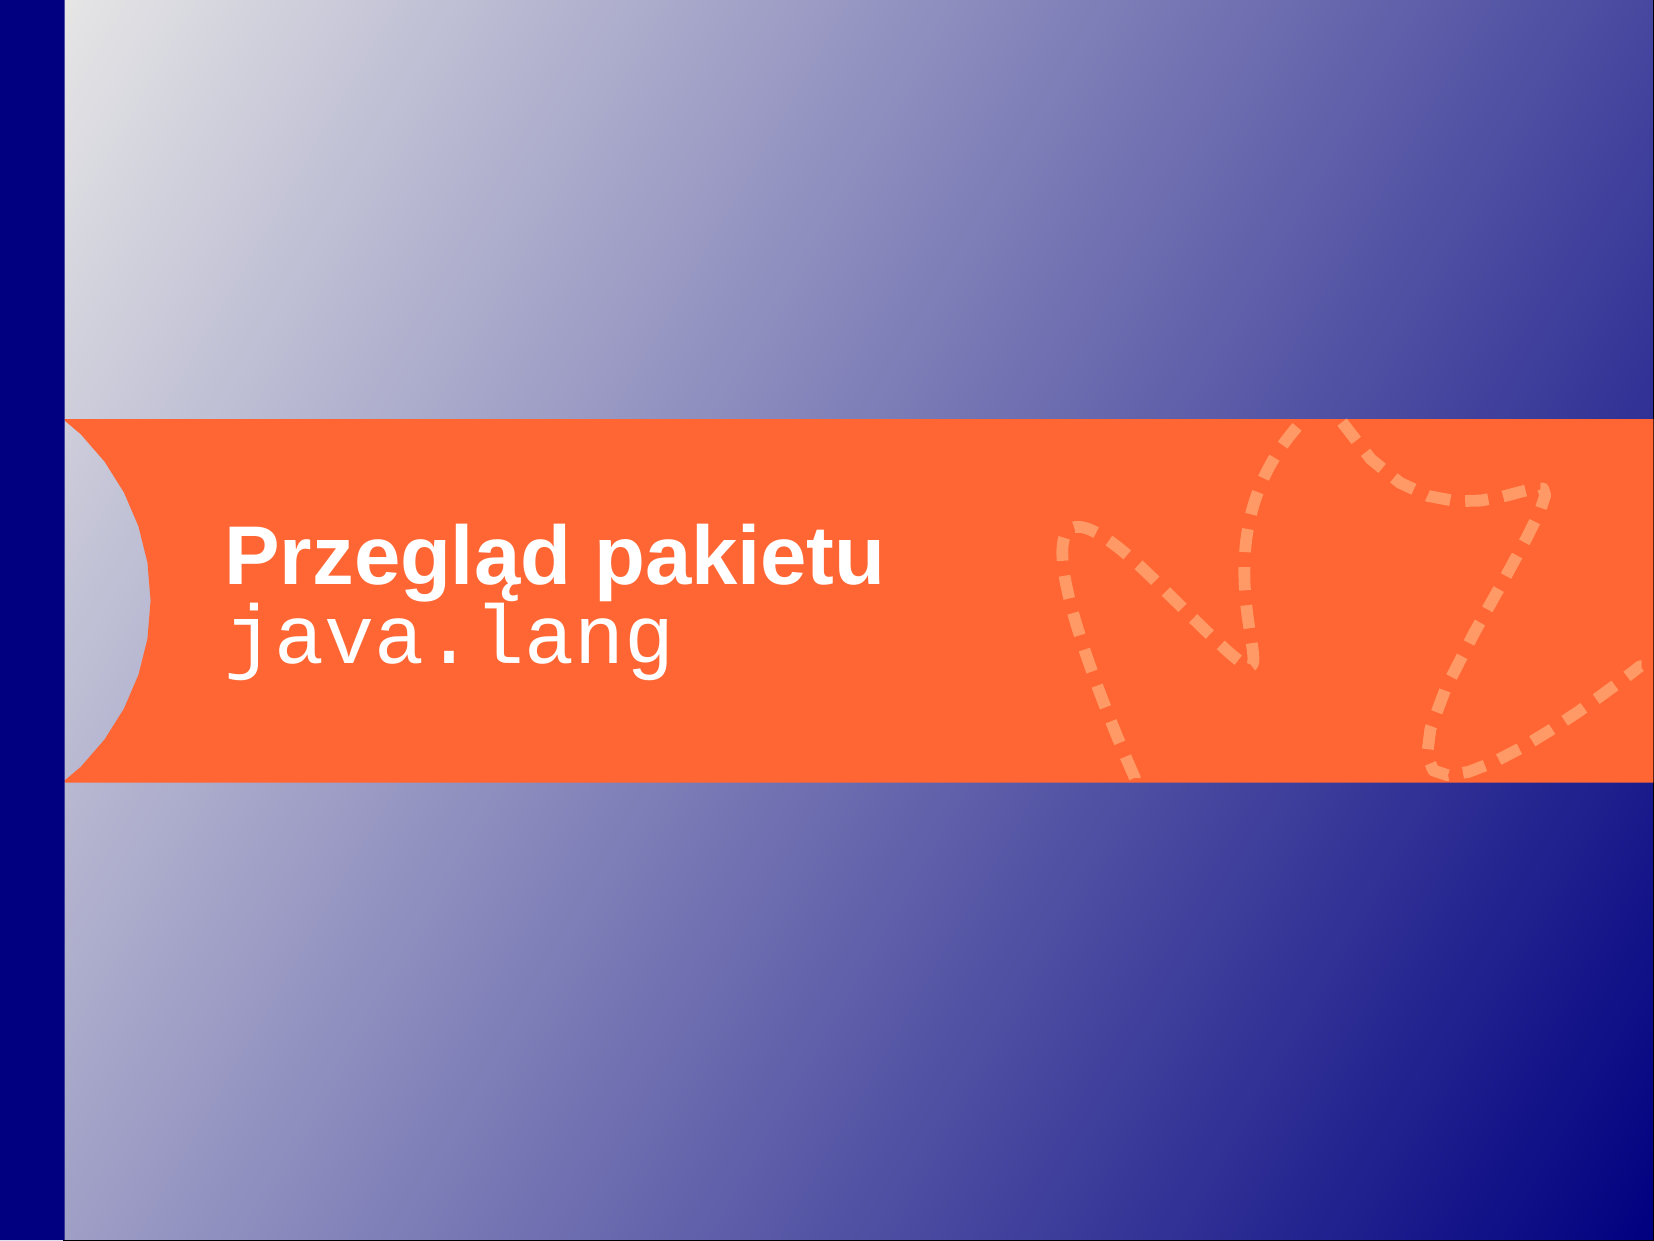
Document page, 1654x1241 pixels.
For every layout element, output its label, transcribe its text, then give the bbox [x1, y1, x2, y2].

title Przegląd pakietu java.lang [224, 497, 1093, 704]
